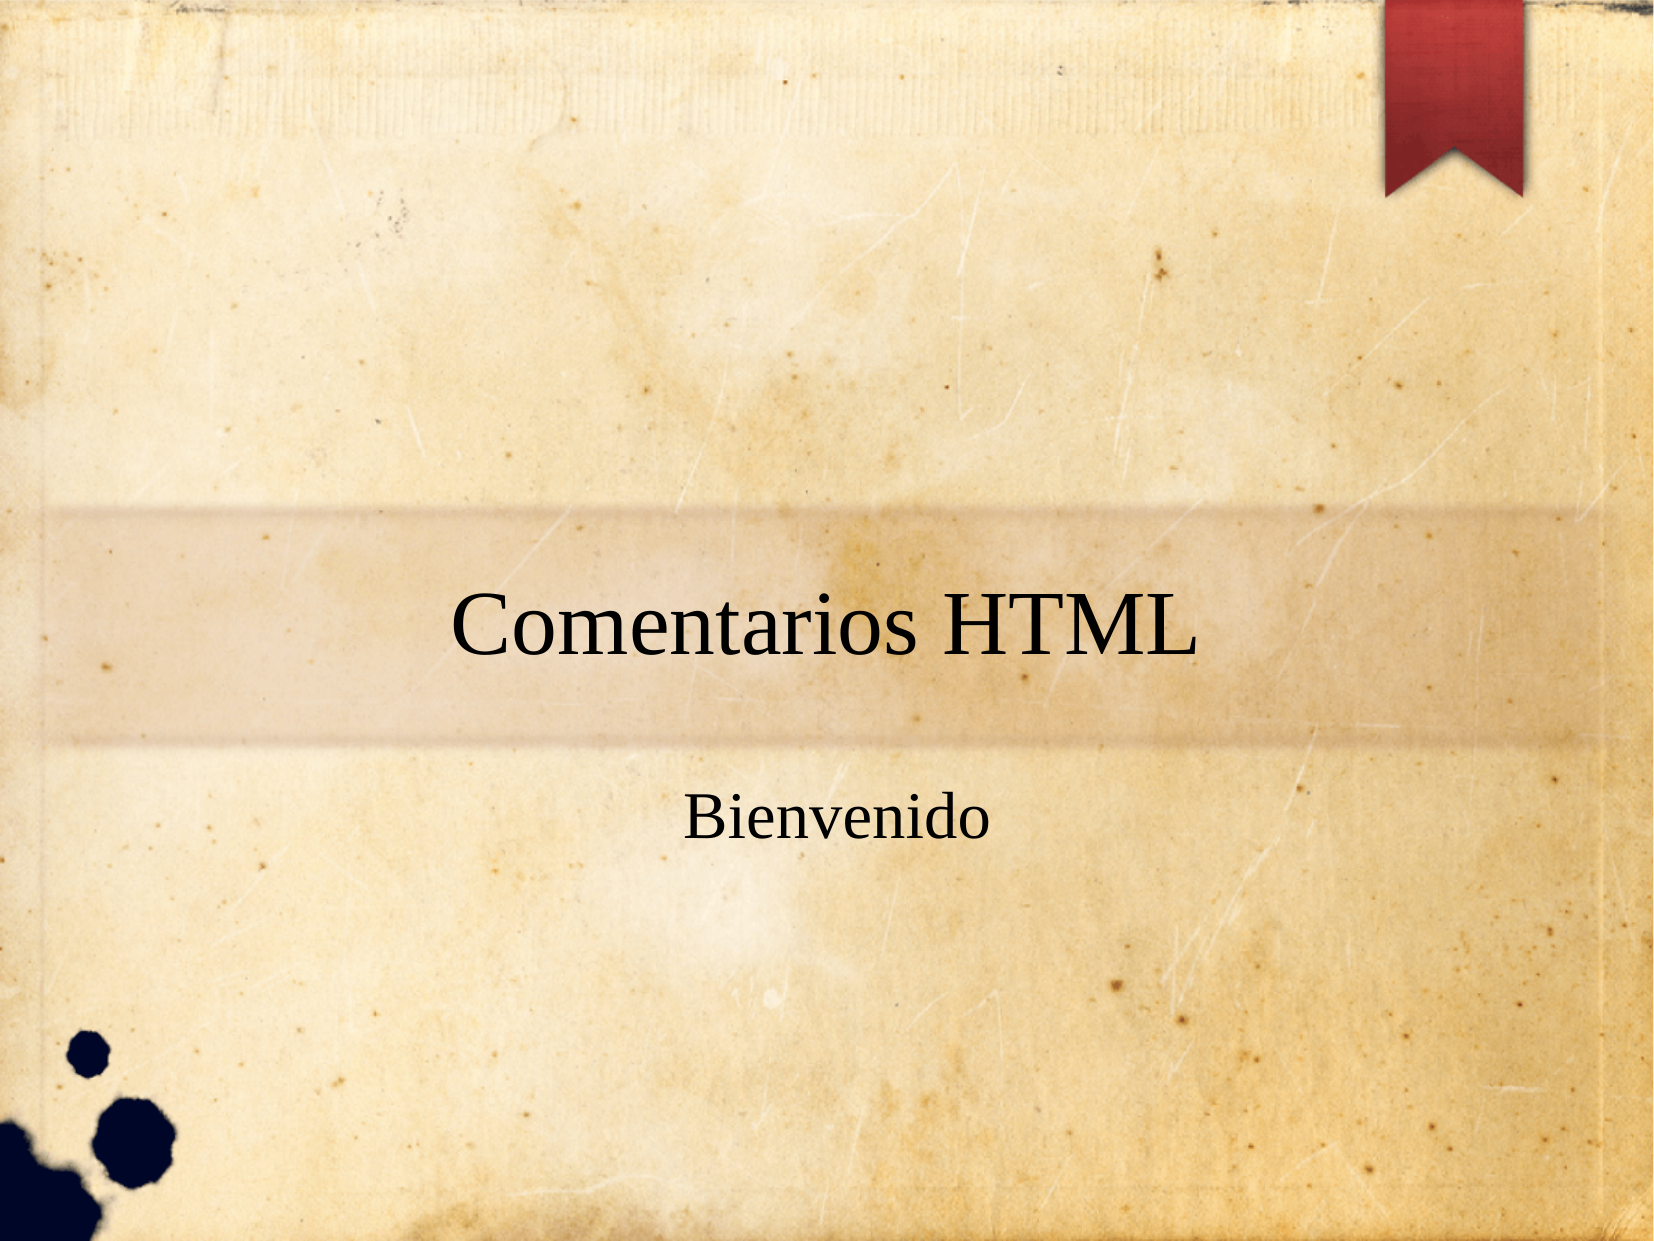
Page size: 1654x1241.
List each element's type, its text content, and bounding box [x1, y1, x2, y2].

title Comentarios HTML [82, 519, 1571, 727]
list Bienvenido [82, 779, 1538, 1205]
picture [0, 0, 1654, 1241]
